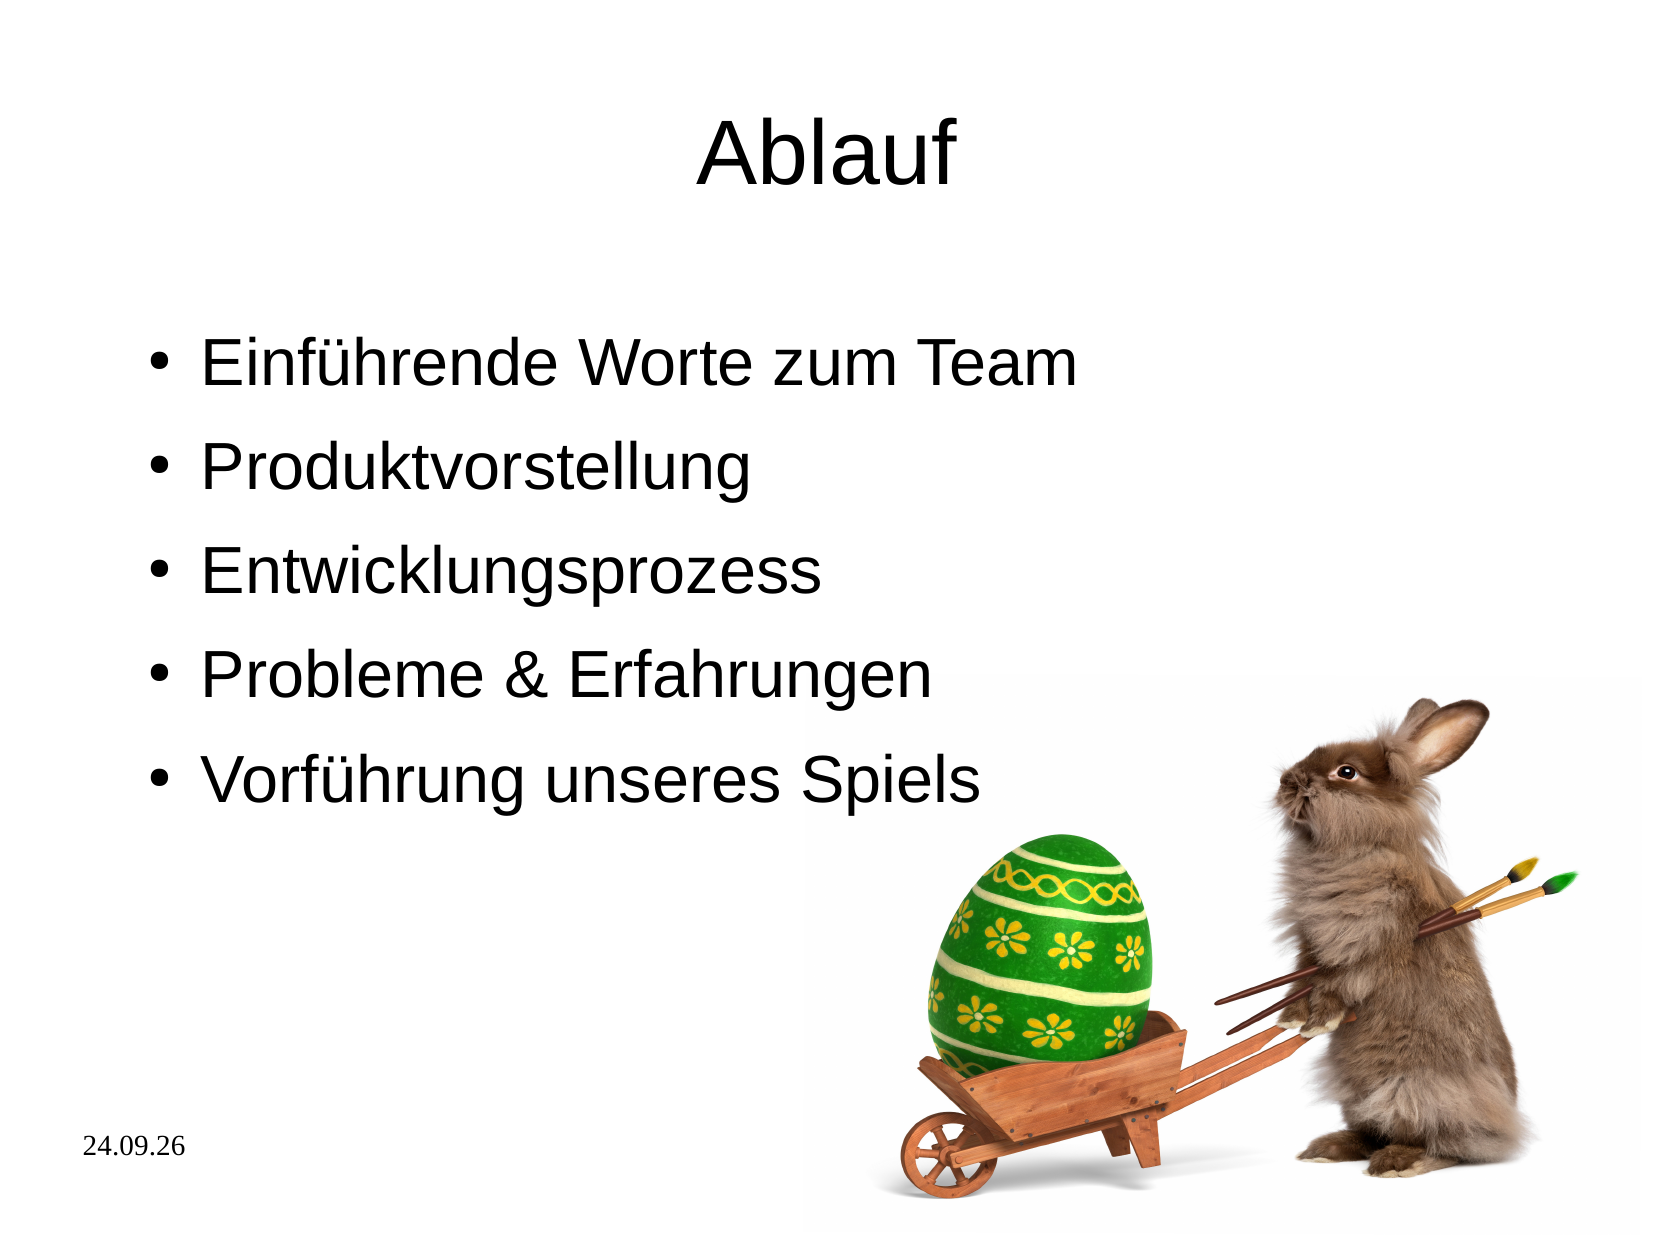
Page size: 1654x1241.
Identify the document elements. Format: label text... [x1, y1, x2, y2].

list Einführende Worte zum Team Produktvorstellung Entwicklungsprozess Probleme & Erfahrungen Vorführung unseres Spiels [129, 324, 1489, 975]
picture [805, 678, 1641, 1235]
title Ablauf [82, 49, 1571, 257]
